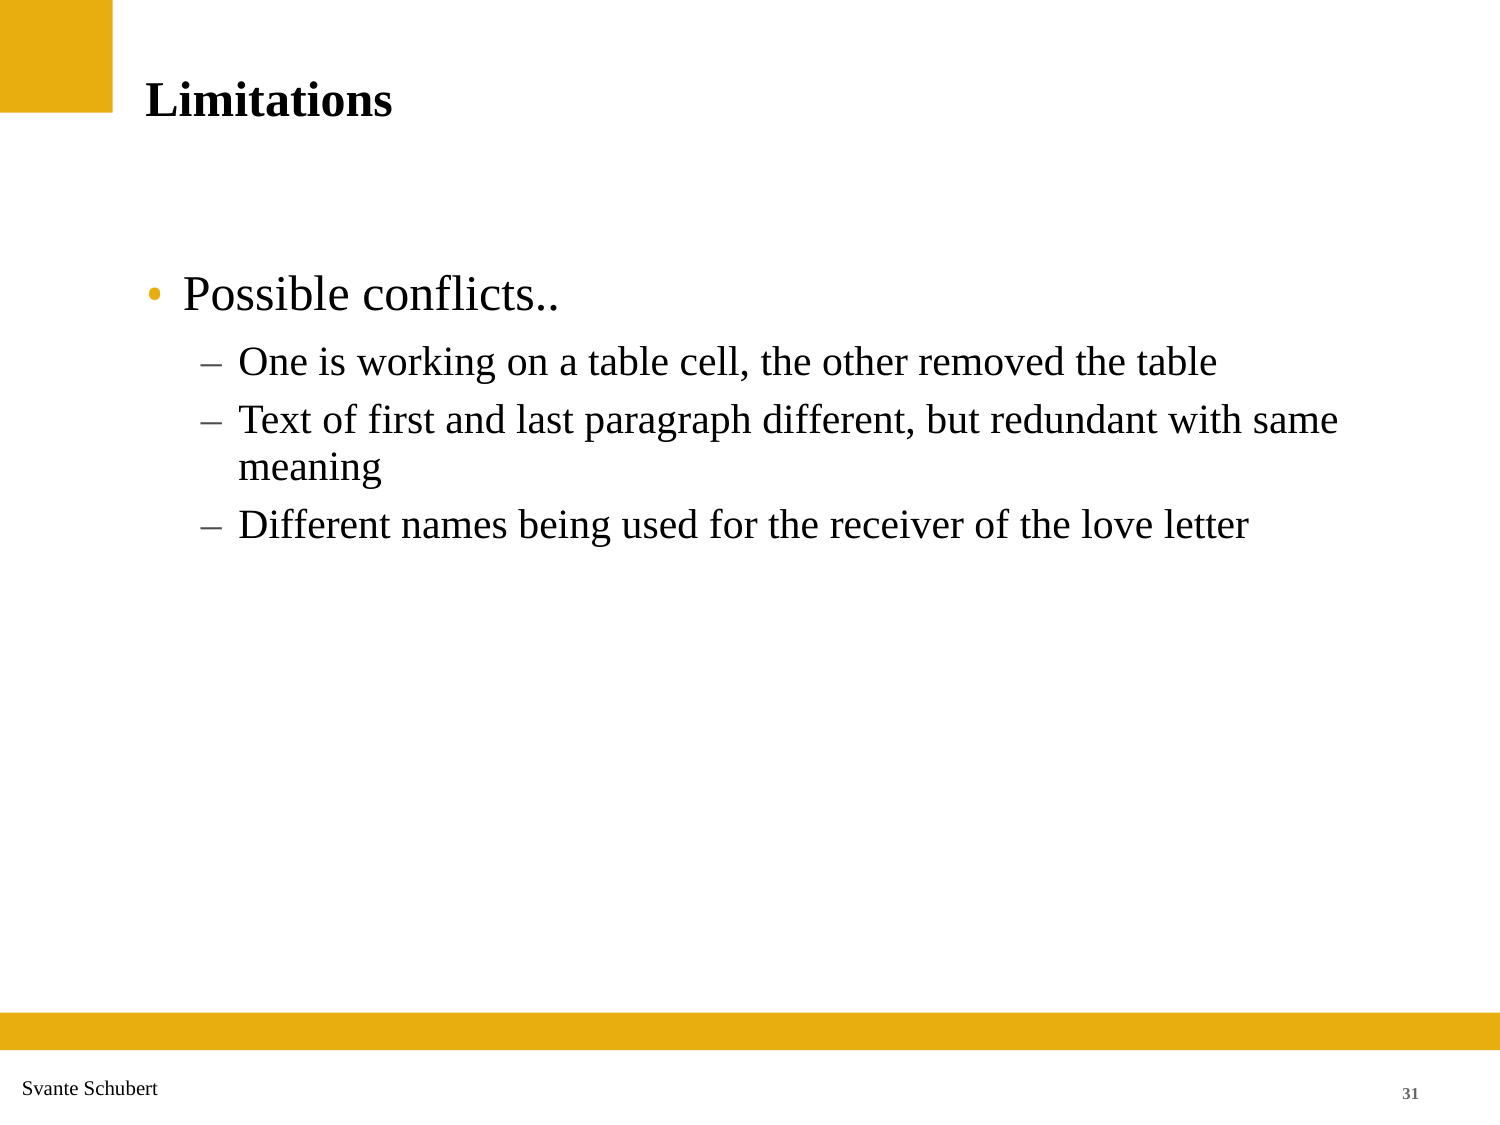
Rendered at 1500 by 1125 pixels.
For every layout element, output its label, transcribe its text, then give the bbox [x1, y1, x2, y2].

list Possible conflicts.. One is working on a table cell, the other removed the table Text of first and last paragraph different, but redundant with same meaning Different names being used for the receiver of the love letter [145, 265, 1423, 1009]
title Limitations [145, 67, 1388, 219]
